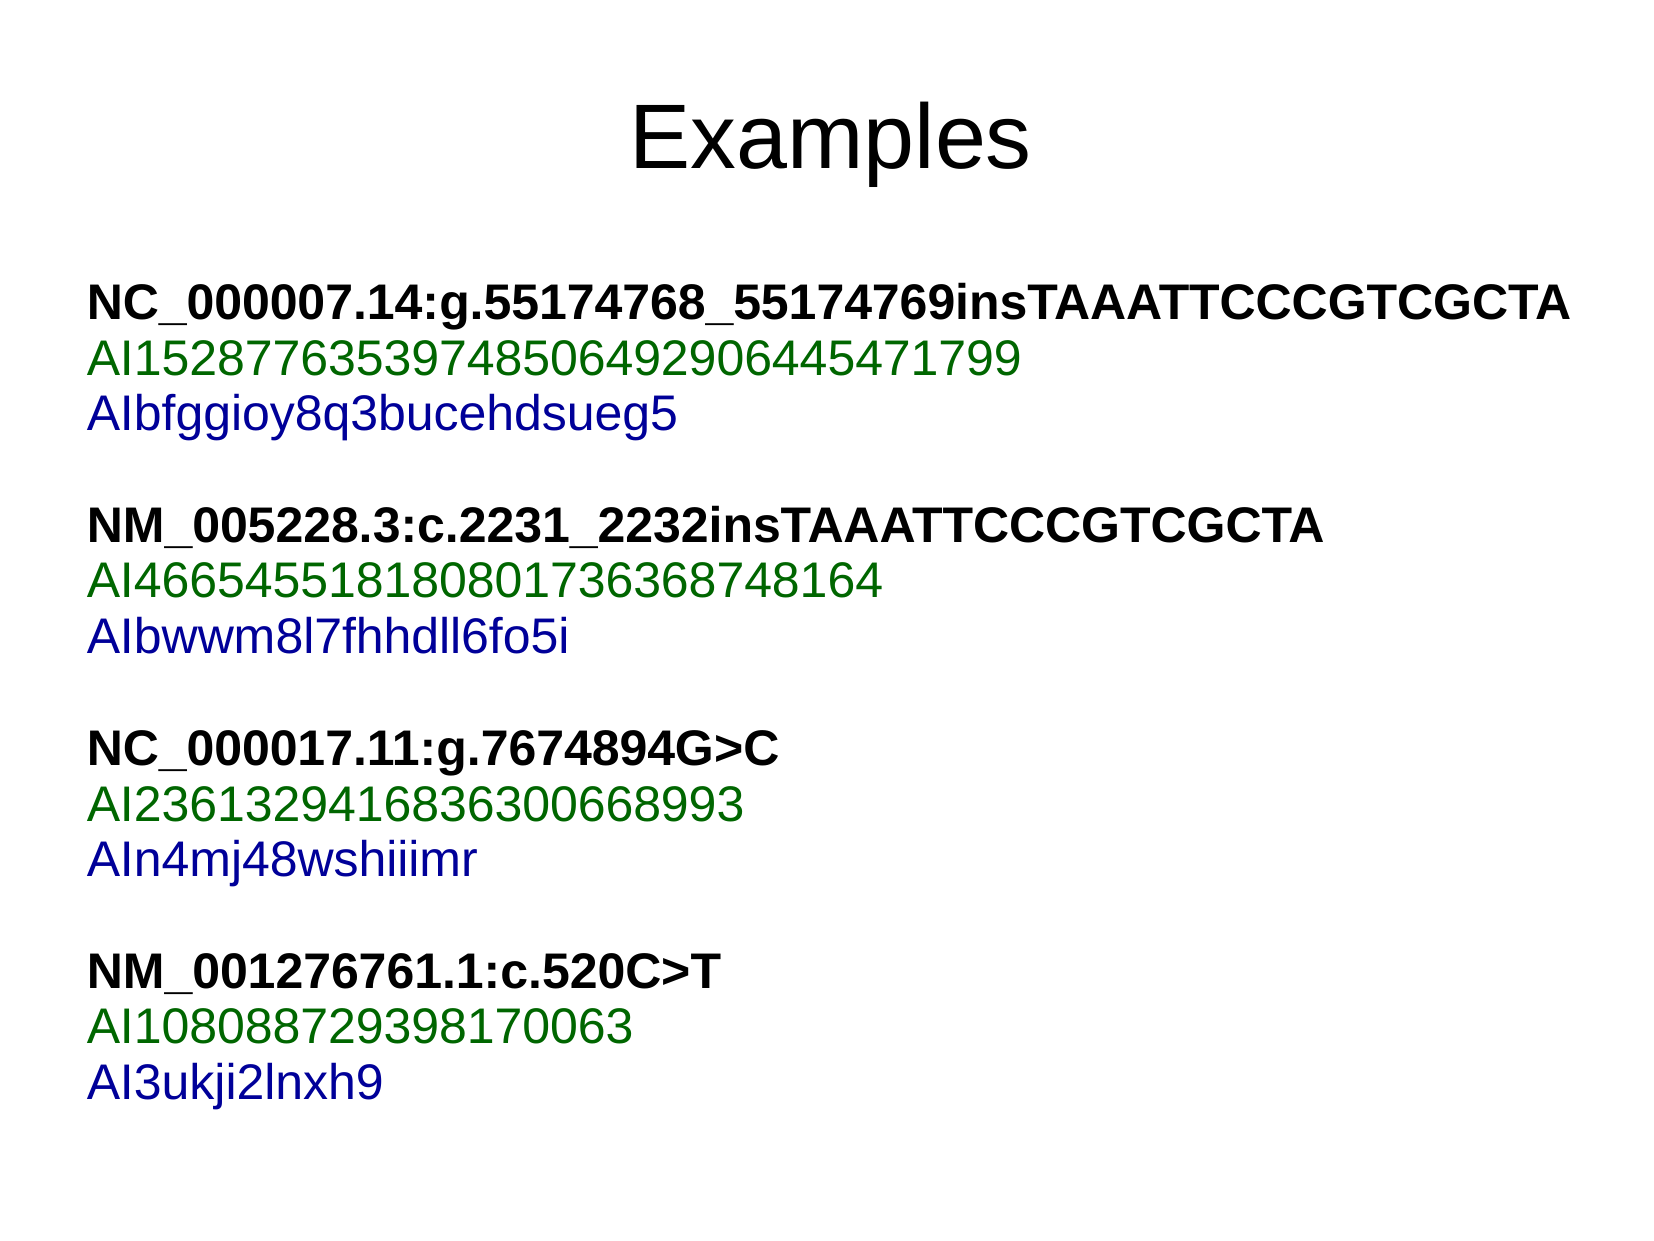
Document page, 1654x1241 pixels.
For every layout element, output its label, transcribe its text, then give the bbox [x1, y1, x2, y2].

subtitle NC_000007.14:g.55174768_55174769insTAAATTCCCGTCGCTA AI15287763539748506492906445471799 AIbfggioy8q3bucehdsueg5 NM_005228.3:c.2231_2232insTAAATTCCCGTCGCTA AI466545518180801736368748164 AIbwwm8l7fhhdll6fo5i NC_000017.11:g.7674894G>C AI2361329416836300668993 AIn4mj48wshiiimr NM_001276761.1:c.520C>T AI108088729398170063 AI3ukji2lnxh9 [86, 270, 1621, 1115]
title Examples [86, 64, 1576, 211]
